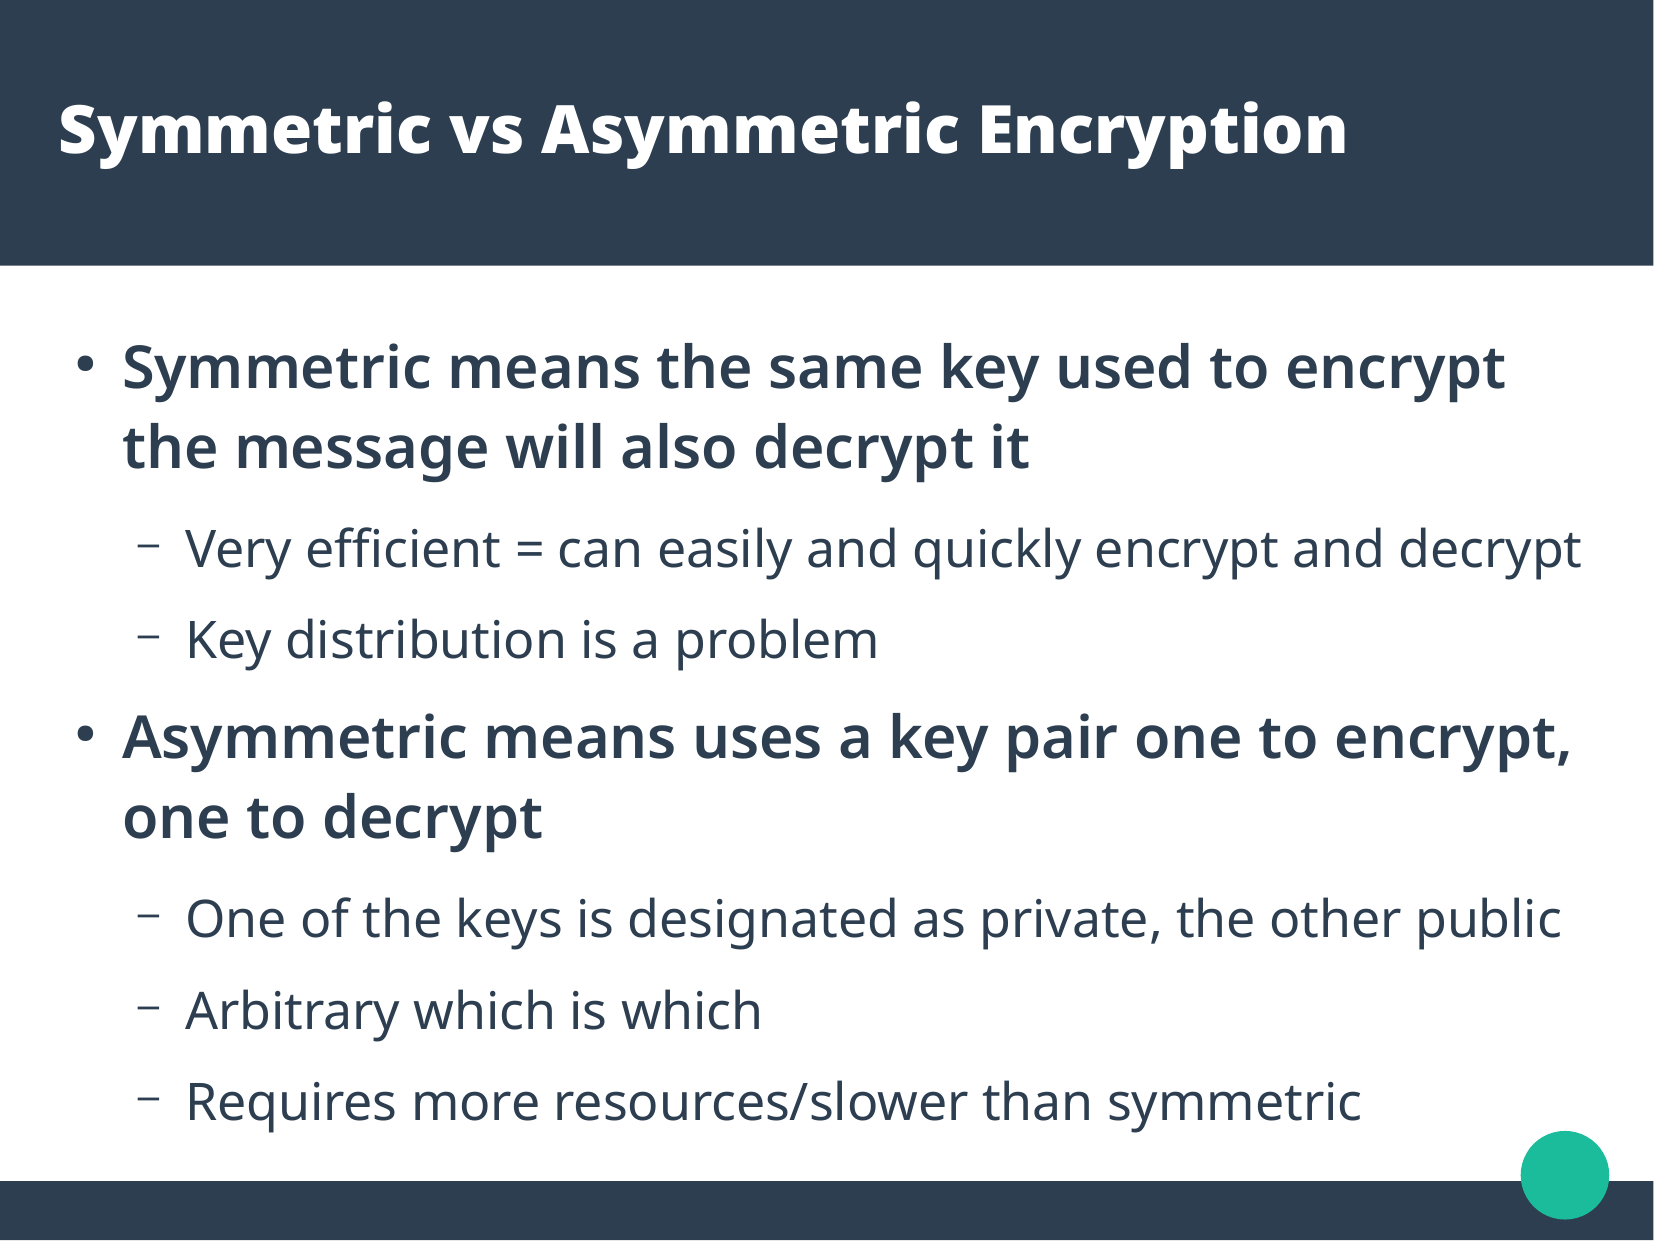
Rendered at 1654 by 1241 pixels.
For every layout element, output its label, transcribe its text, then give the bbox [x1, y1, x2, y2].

title Symmetric vs Asymmetric Encryption [59, 49, 1595, 207]
list Symmetric means the same key used to encrypt the message will also decrypt it Very efficient = can easily and quickly encrypt and decrypt Key distribution is a problem Asymmetric means uses a key pair one to encrypt, one to decrypt One of the keys is designated as private, the other public Arbitrary which is which Requires more resources/slower than symmetric [59, 324, 1595, 1152]
